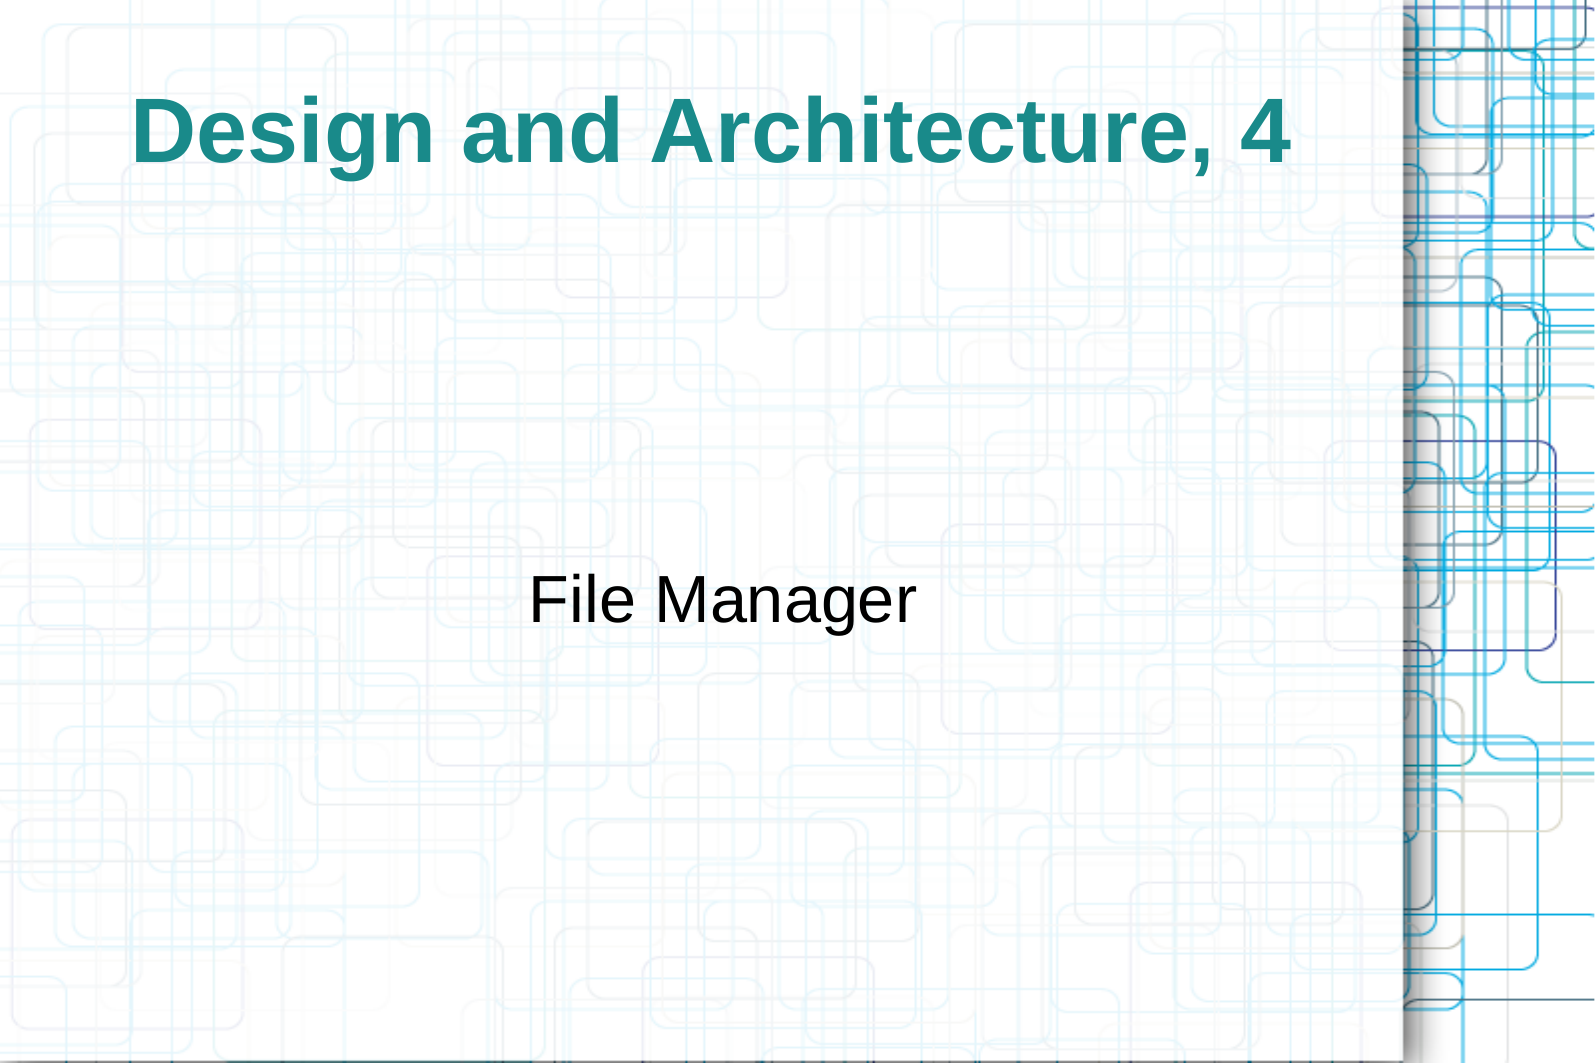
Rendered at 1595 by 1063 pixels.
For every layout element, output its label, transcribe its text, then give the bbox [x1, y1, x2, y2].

picture [0, 0, 1595, 1063]
title Design and Architecture, 4 [56, 49, 1367, 213]
subtitle File Manager [79, 256, 1367, 943]
